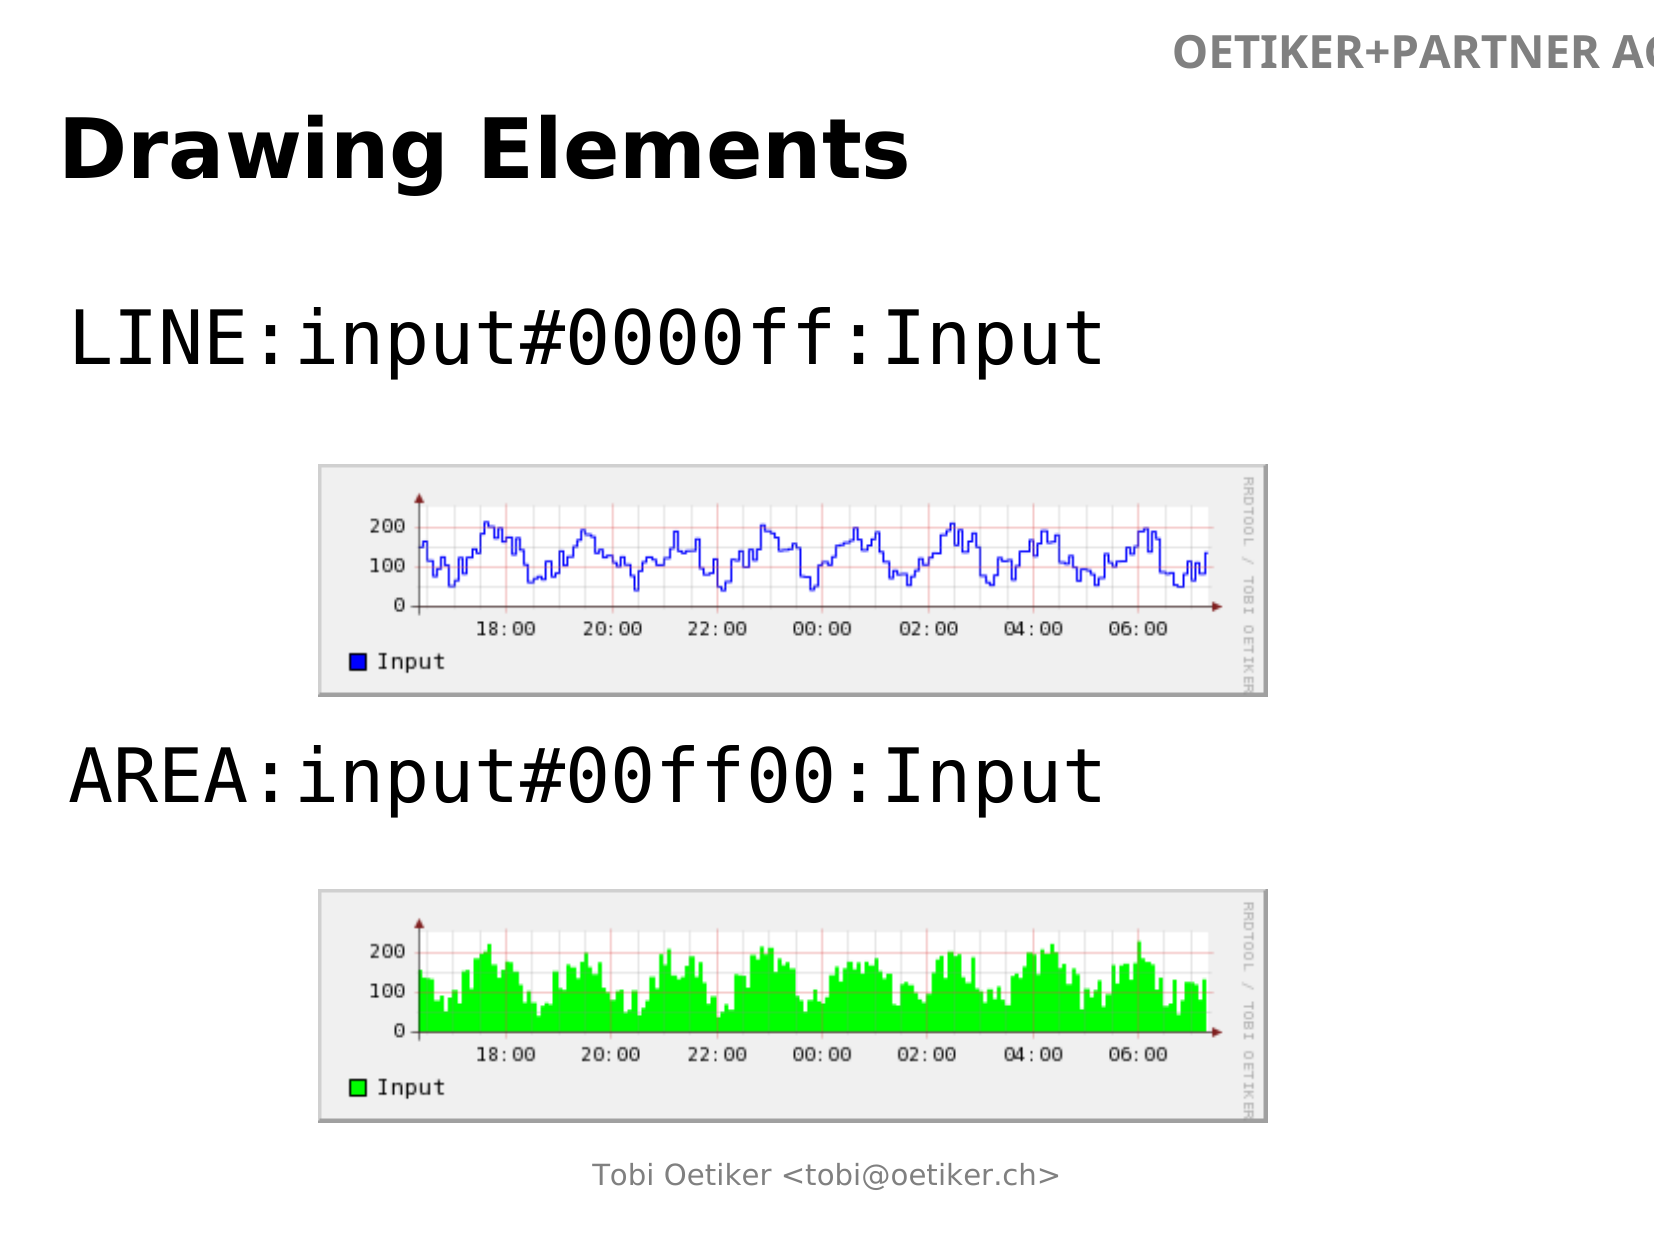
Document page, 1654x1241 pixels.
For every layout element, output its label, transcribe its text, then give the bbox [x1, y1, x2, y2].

picture [318, 889, 1268, 1123]
list LINE:input#0000ff:Input AREA:input#00ff00:Input [50, 295, 1571, 1099]
title Drawing Elements [59, 75, 1607, 225]
picture [318, 464, 1268, 698]
